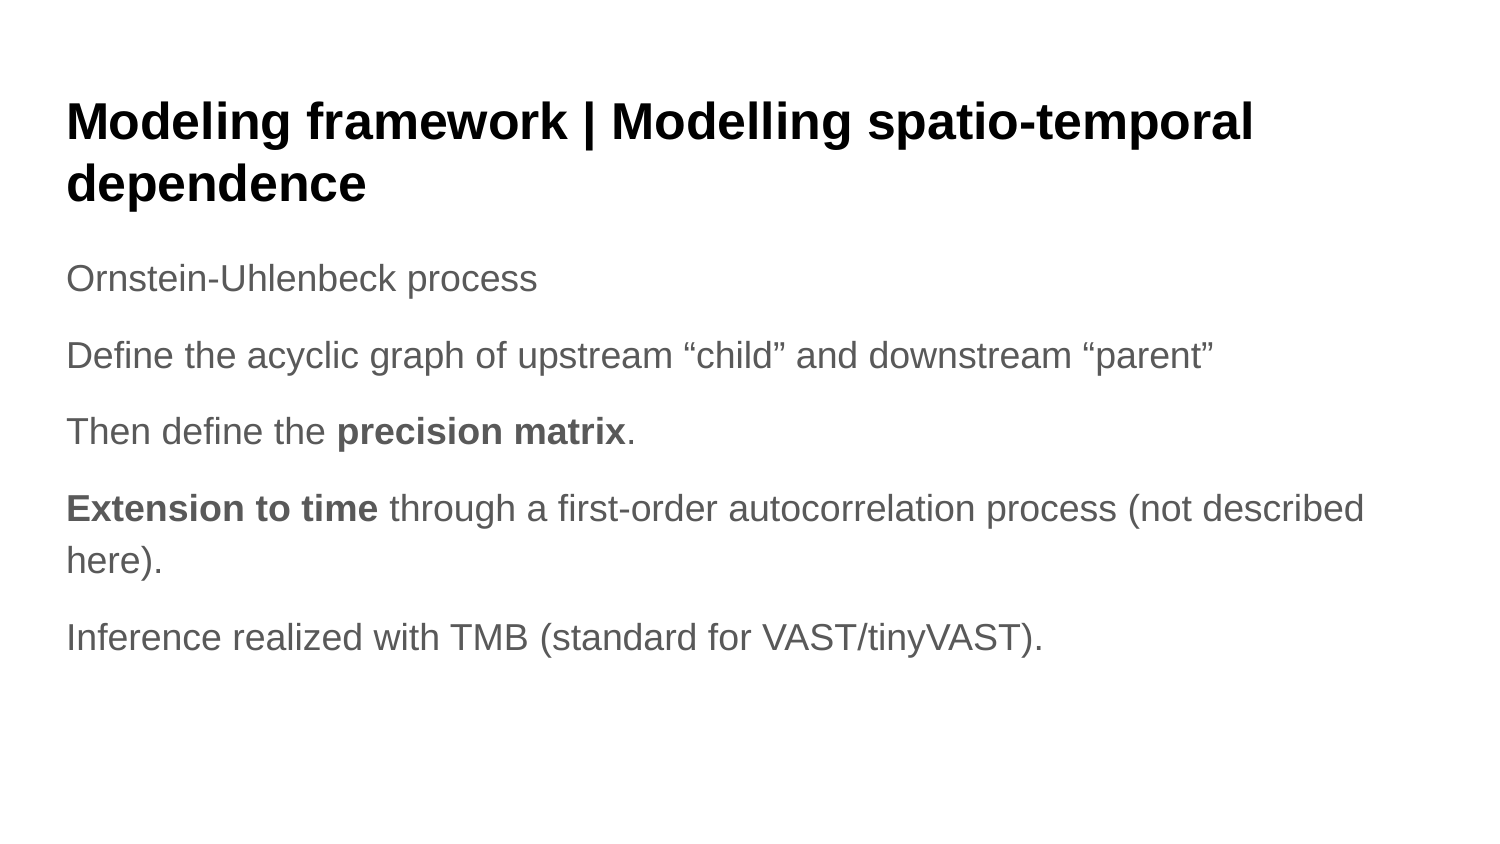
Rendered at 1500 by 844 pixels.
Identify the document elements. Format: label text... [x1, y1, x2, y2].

title Modeling framework | Modelling spatio-temporal dependence [51, 72, 1449, 228]
list Ornstein-Uhlenbeck process Define the acyclic graph of upstream “child” and downstream “parent” Then define the precision matrix. Extension to time through a first-order autocorrelation process (not described here). Inference realized with TMB (standard for VAST/tinyVAST). [51, 232, 1449, 799]
